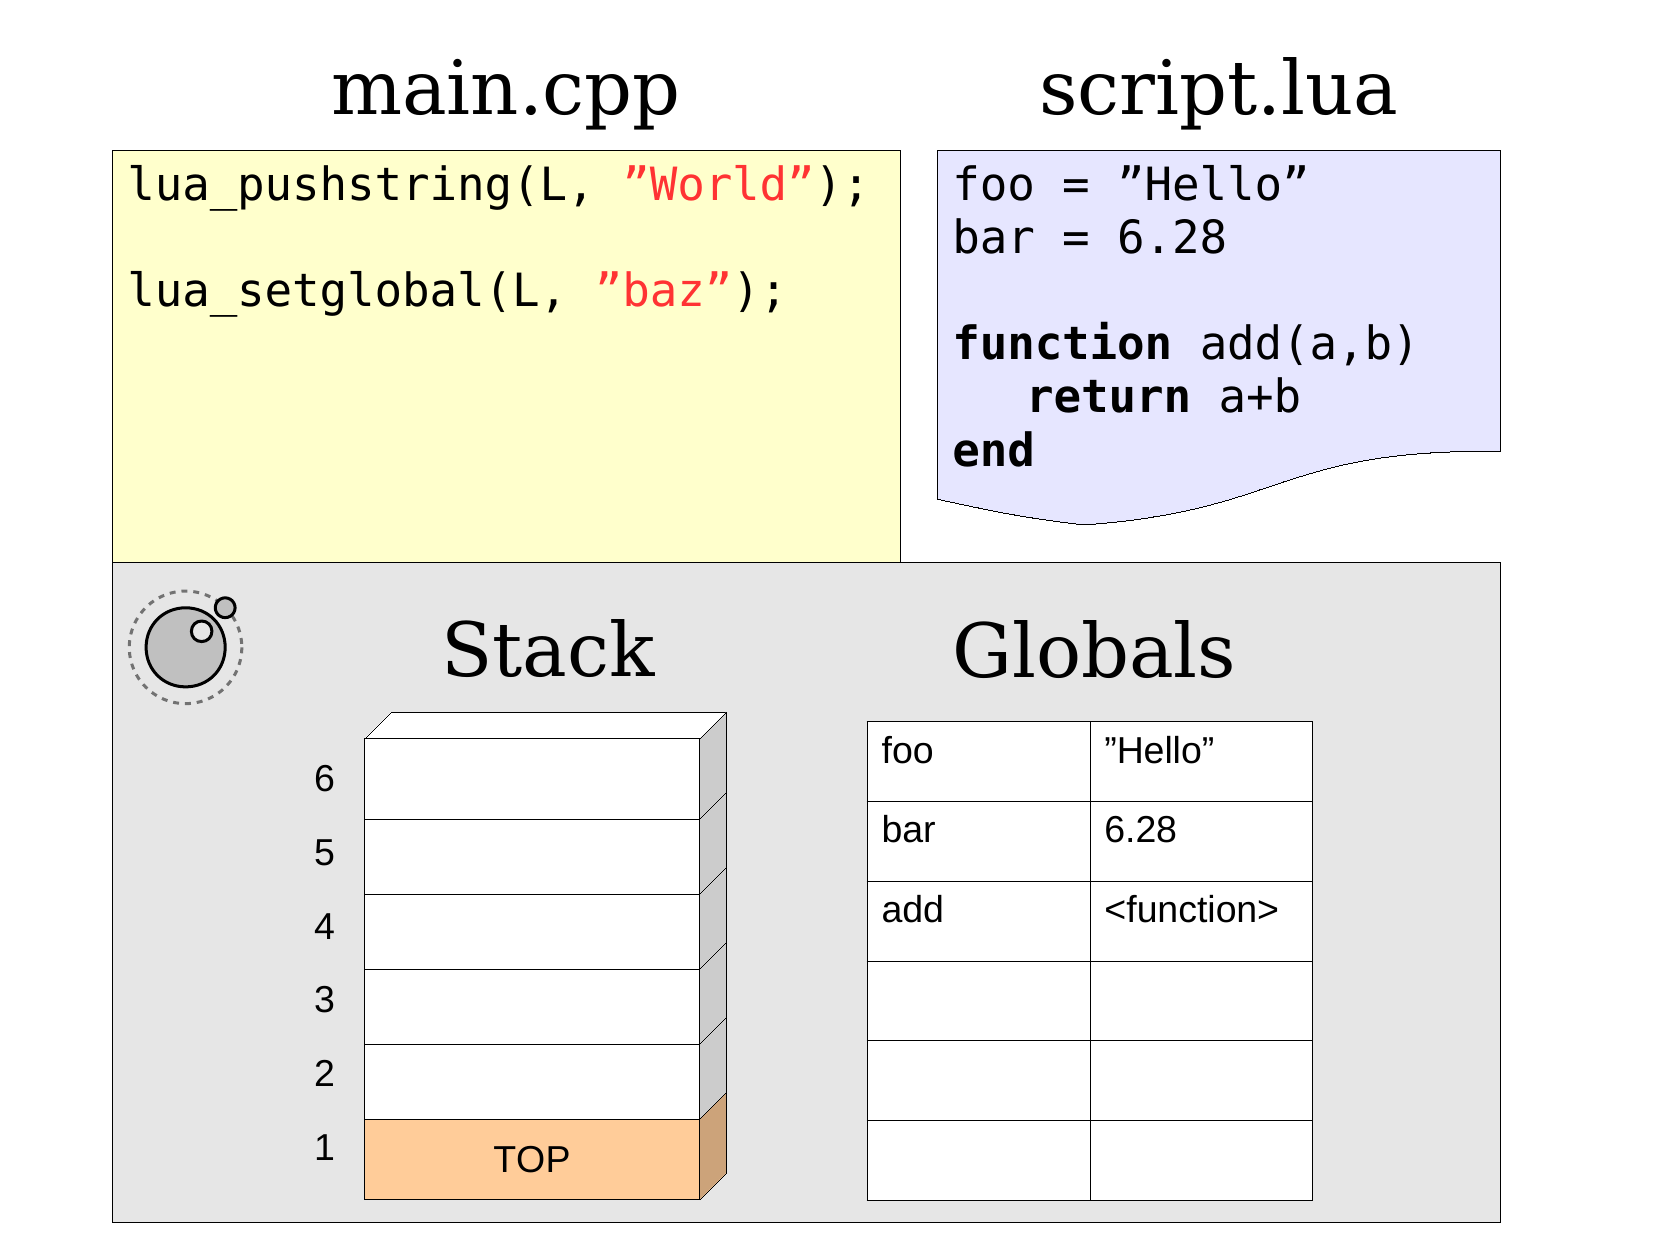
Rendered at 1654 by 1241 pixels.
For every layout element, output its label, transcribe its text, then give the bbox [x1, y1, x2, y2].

table_cell [727, 825, 787, 897]
table_cell [868, 962, 1090, 1040]
table_cell 3 [300, 972, 364, 1045]
table_header ”Hello” [1091, 722, 1312, 801]
table_cell [727, 1046, 787, 1118]
table_cell bar [868, 802, 1090, 881]
table_cell 5 [300, 825, 364, 897]
table_cell [709, 1119, 787, 1192]
table_header foo [868, 722, 1090, 801]
table_cell 2 [300, 1046, 364, 1118]
text_box TOP [364, 1120, 699, 1200]
table_cell [868, 1041, 1090, 1120]
table_header 6 [300, 751, 364, 824]
text_box script.lua [937, 37, 1501, 140]
table_cell [727, 898, 787, 971]
text_box Globals [937, 600, 1252, 713]
text_box [112, 562, 1501, 1223]
table_cell [1091, 1041, 1312, 1120]
table_cell 6.28 [1091, 802, 1312, 881]
text_box main.cpp [112, 37, 901, 140]
text_box lua_pushstring(L, ”World”); lua_setglobal(L, ”baz”); [112, 150, 901, 563]
table_cell [1091, 962, 1312, 1040]
table_cell 4 [300, 898, 364, 971]
table_header [727, 751, 787, 824]
table_cell 1 [300, 1119, 364, 1192]
table_cell add [868, 882, 1090, 961]
text_box Stack [426, 599, 670, 702]
table_cell [1091, 1121, 1312, 1200]
table_cell [727, 972, 787, 1045]
text_box foo = ”Hello” bar = 6.28 function add(a,b) return a+b end [937, 150, 1501, 525]
table_cell <function> [1091, 882, 1312, 961]
table_cell [868, 1121, 1090, 1200]
